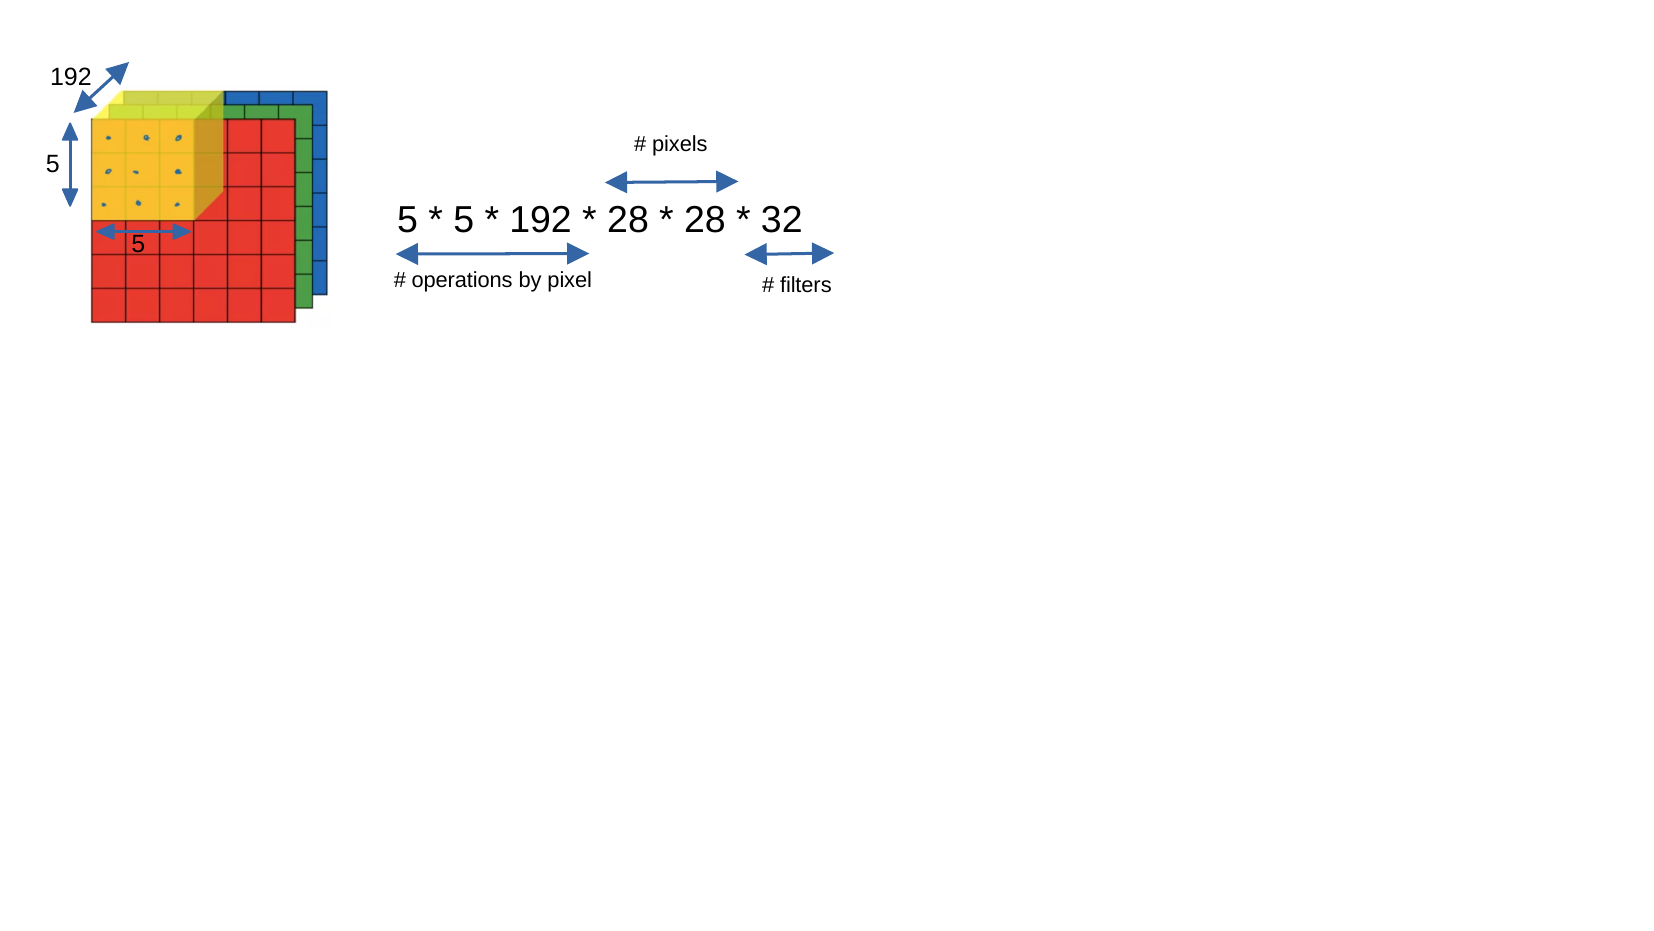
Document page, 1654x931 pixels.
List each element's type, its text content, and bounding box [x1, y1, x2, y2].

picture [84, 85, 331, 328]
text_box 5 [31, 141, 61, 185]
text_box # filters [676, 265, 917, 306]
text_box # pixels [550, 124, 791, 165]
text_box 192 [25, 55, 117, 99]
text_box 5 [117, 222, 147, 266]
text_box 5 * 5 * 192 * 28 * 28 * 32 [382, 190, 818, 248]
text_box # operations by pixel [373, 260, 613, 302]
